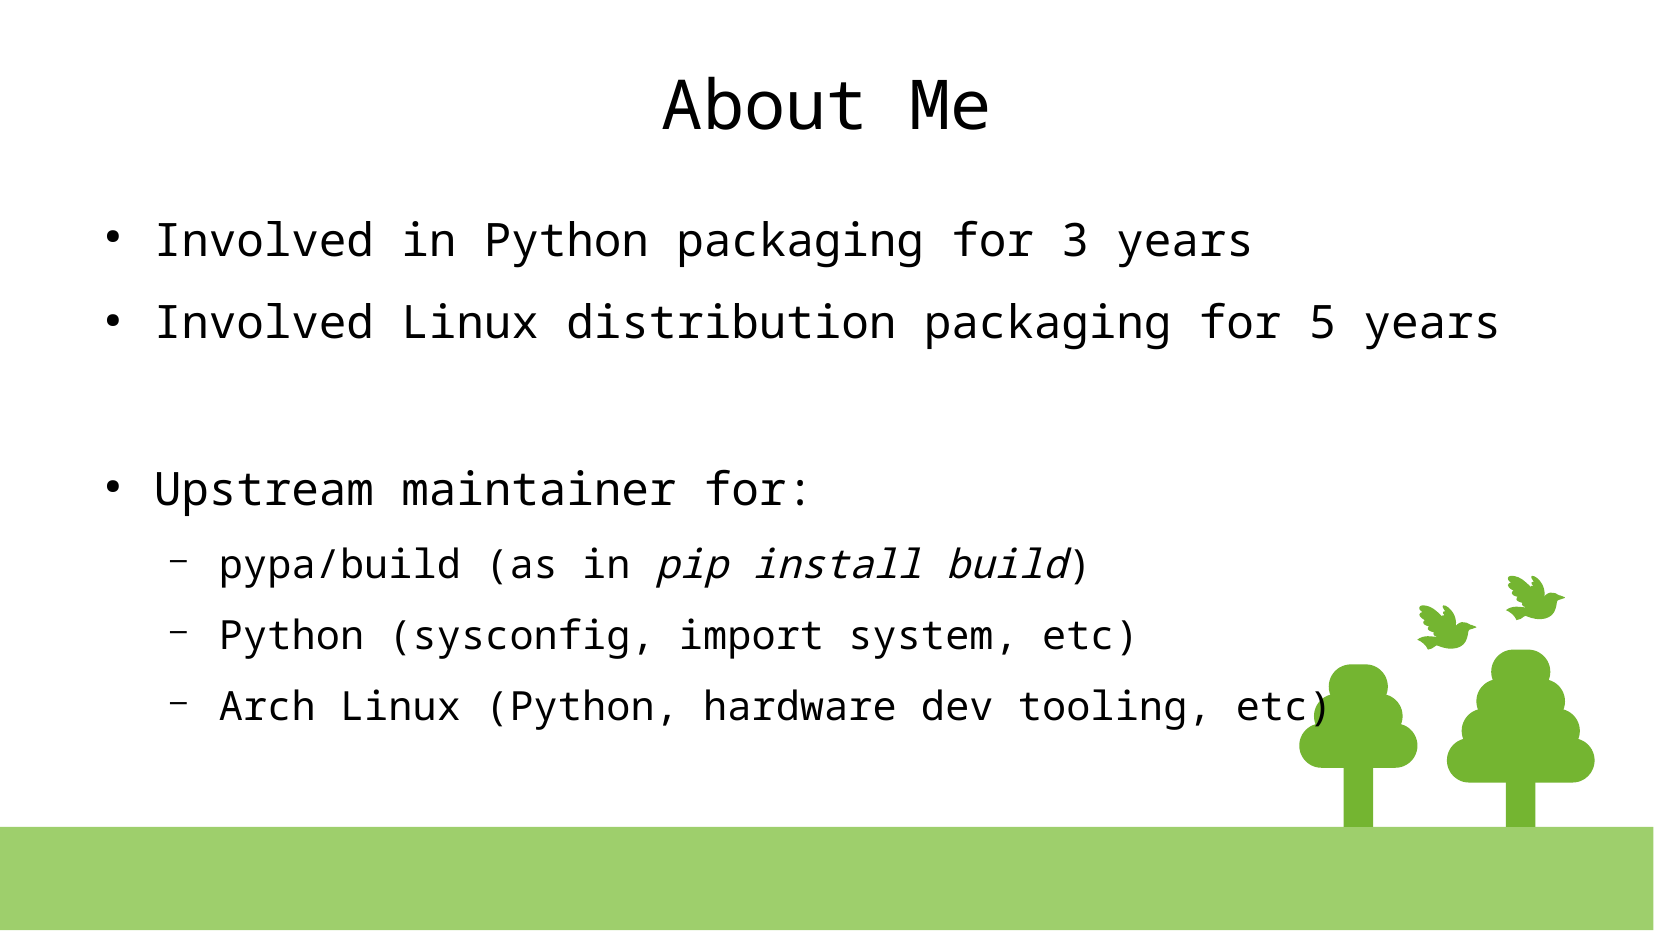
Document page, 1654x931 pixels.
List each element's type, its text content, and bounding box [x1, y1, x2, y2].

list Involved in Python packaging for 3 years Involved Linux distribution packaging for 5 years Upstream maintainer for: pypa/build (as in pip install build) Python (sysconfig, import system, etc) Arch Linux (Python, hardware dev tooling, etc) [88, 206, 1565, 739]
title About Me [88, 29, 1565, 178]
